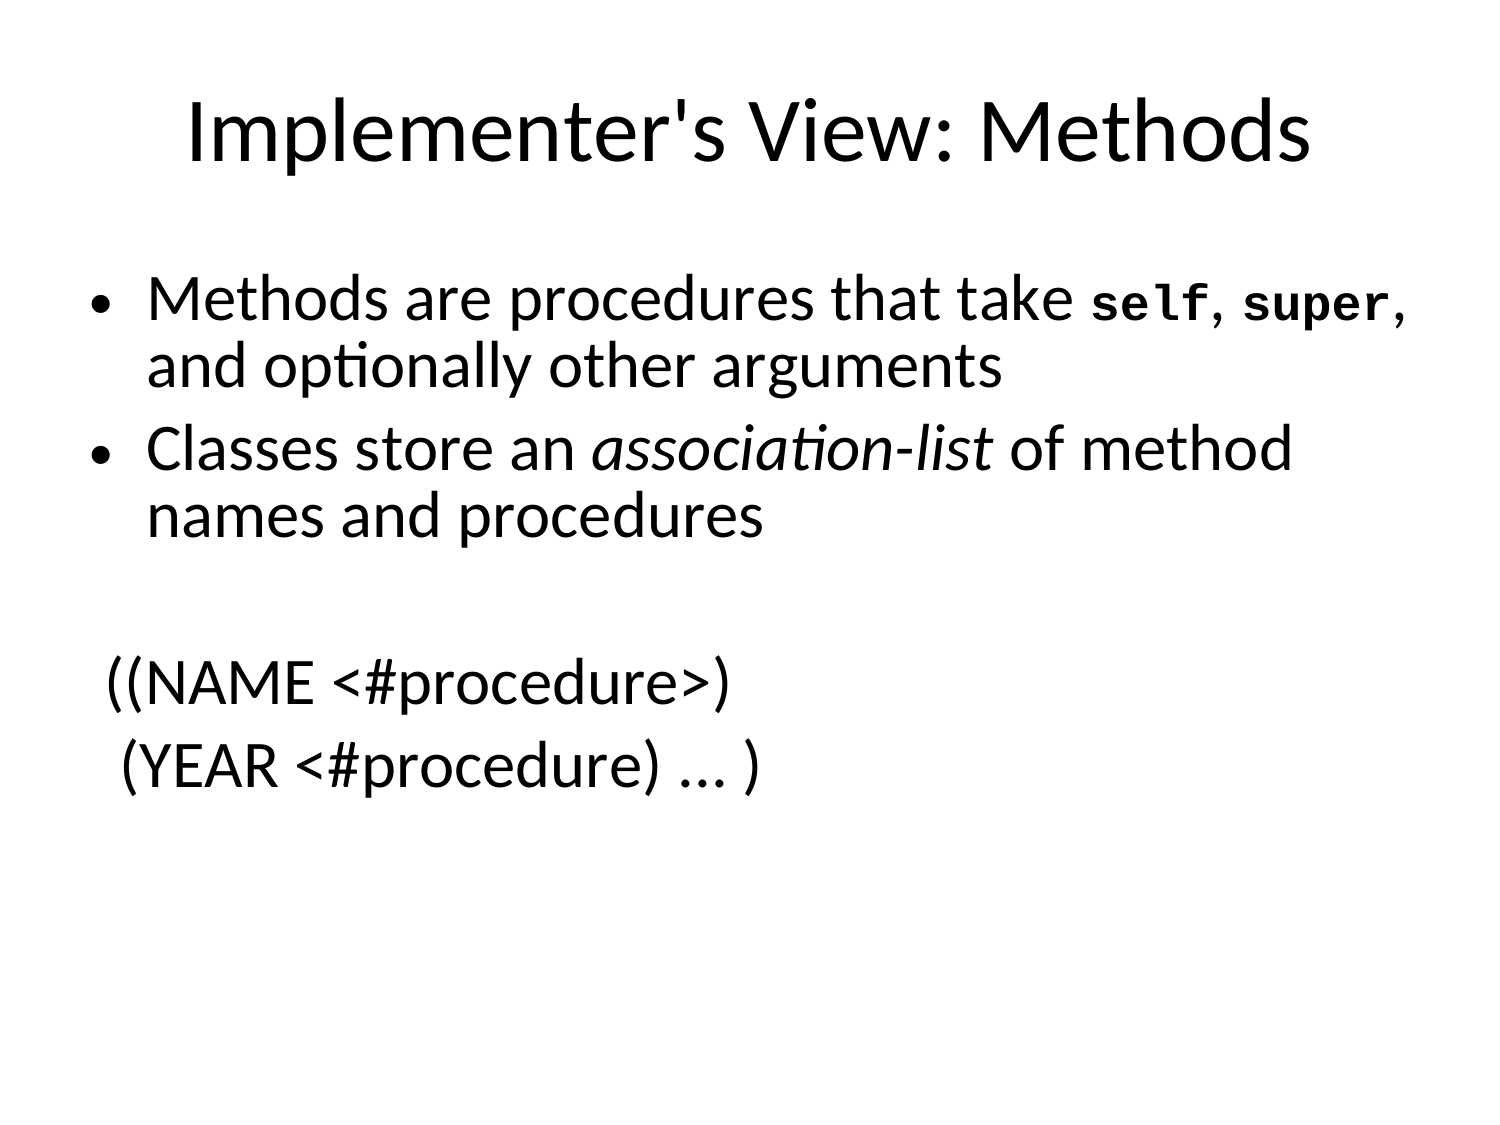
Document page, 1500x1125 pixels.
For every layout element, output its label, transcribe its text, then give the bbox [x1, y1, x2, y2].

list Methods are procedures that take self, super, and optionally other arguments Classes store an association-list of method names and procedures ((NAME <#procedure>) (YEAR <#procedure) ... ) [75, 262, 1426, 1062]
title Implementer's View: Methods [75, 24, 1426, 254]
